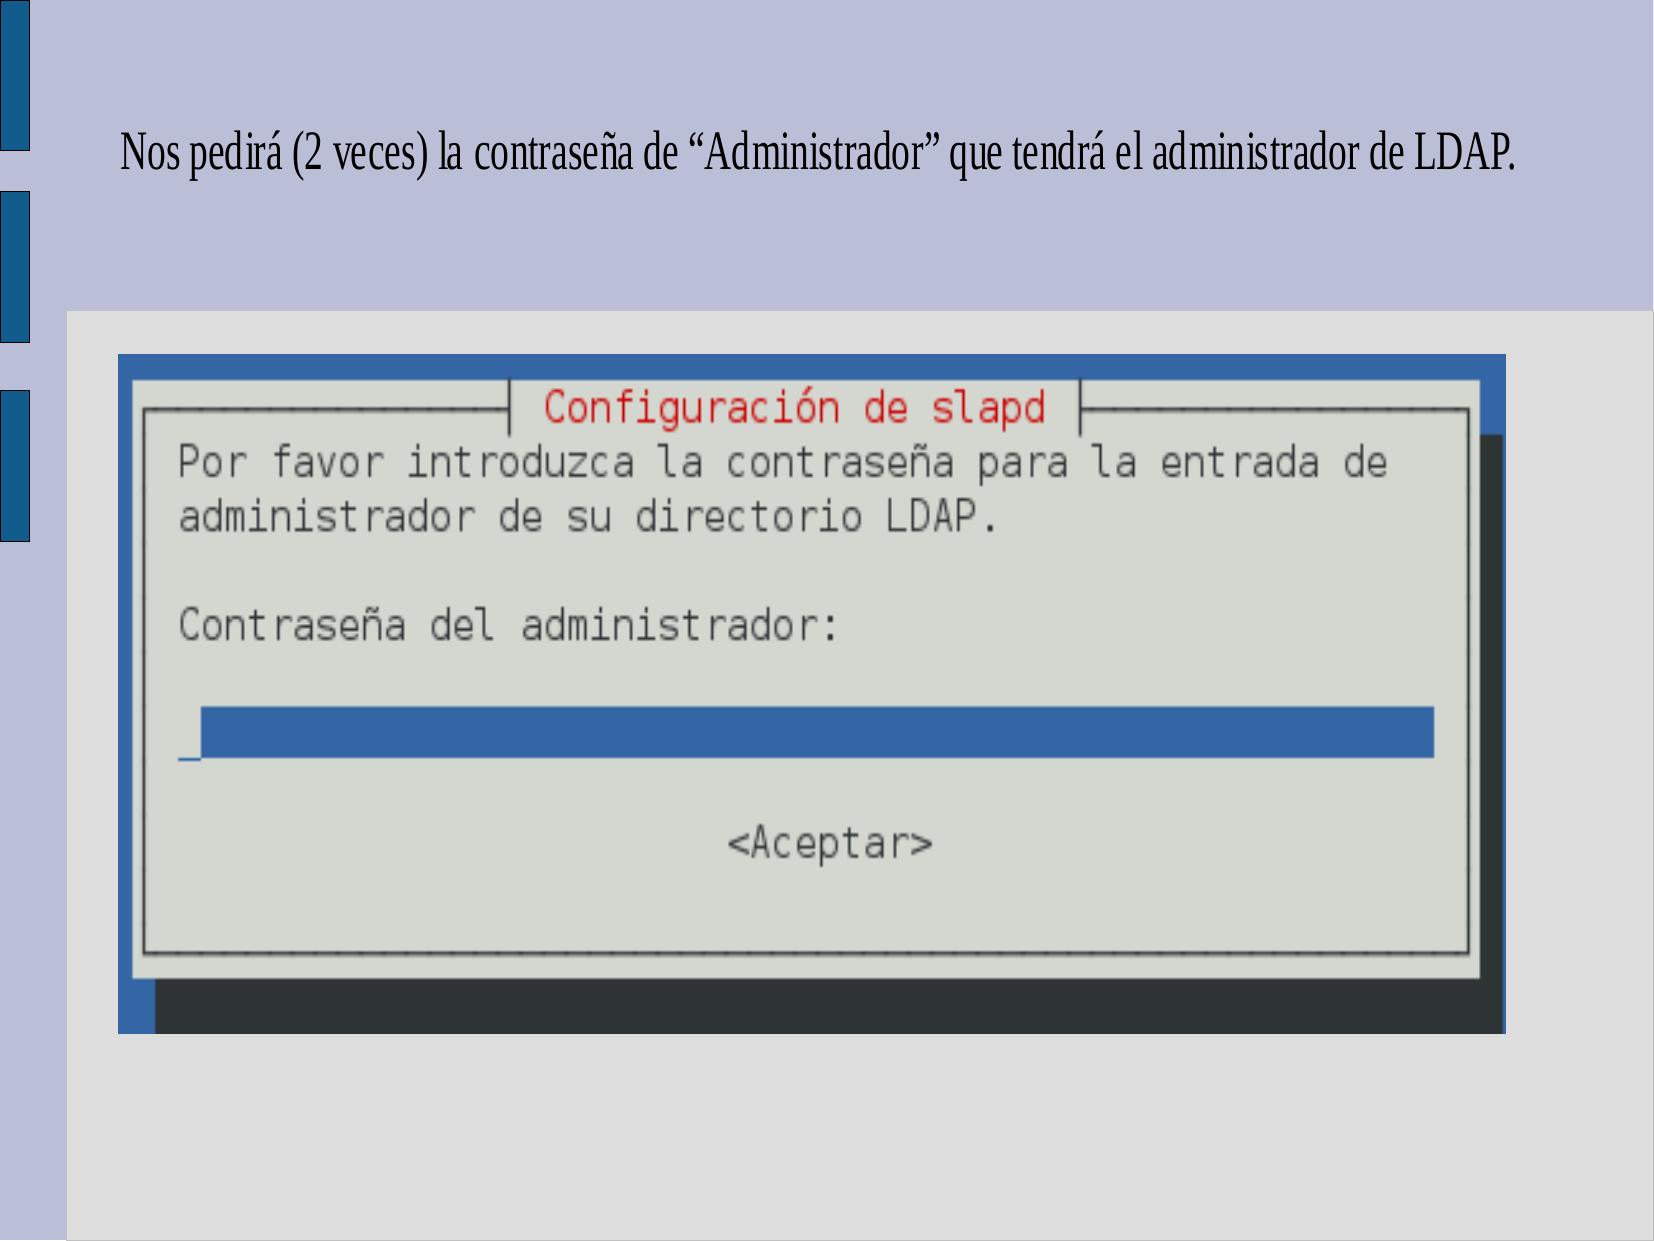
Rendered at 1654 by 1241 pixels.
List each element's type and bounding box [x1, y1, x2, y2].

chart [118, 118, 1623, 511]
picture [118, 354, 1506, 1034]
